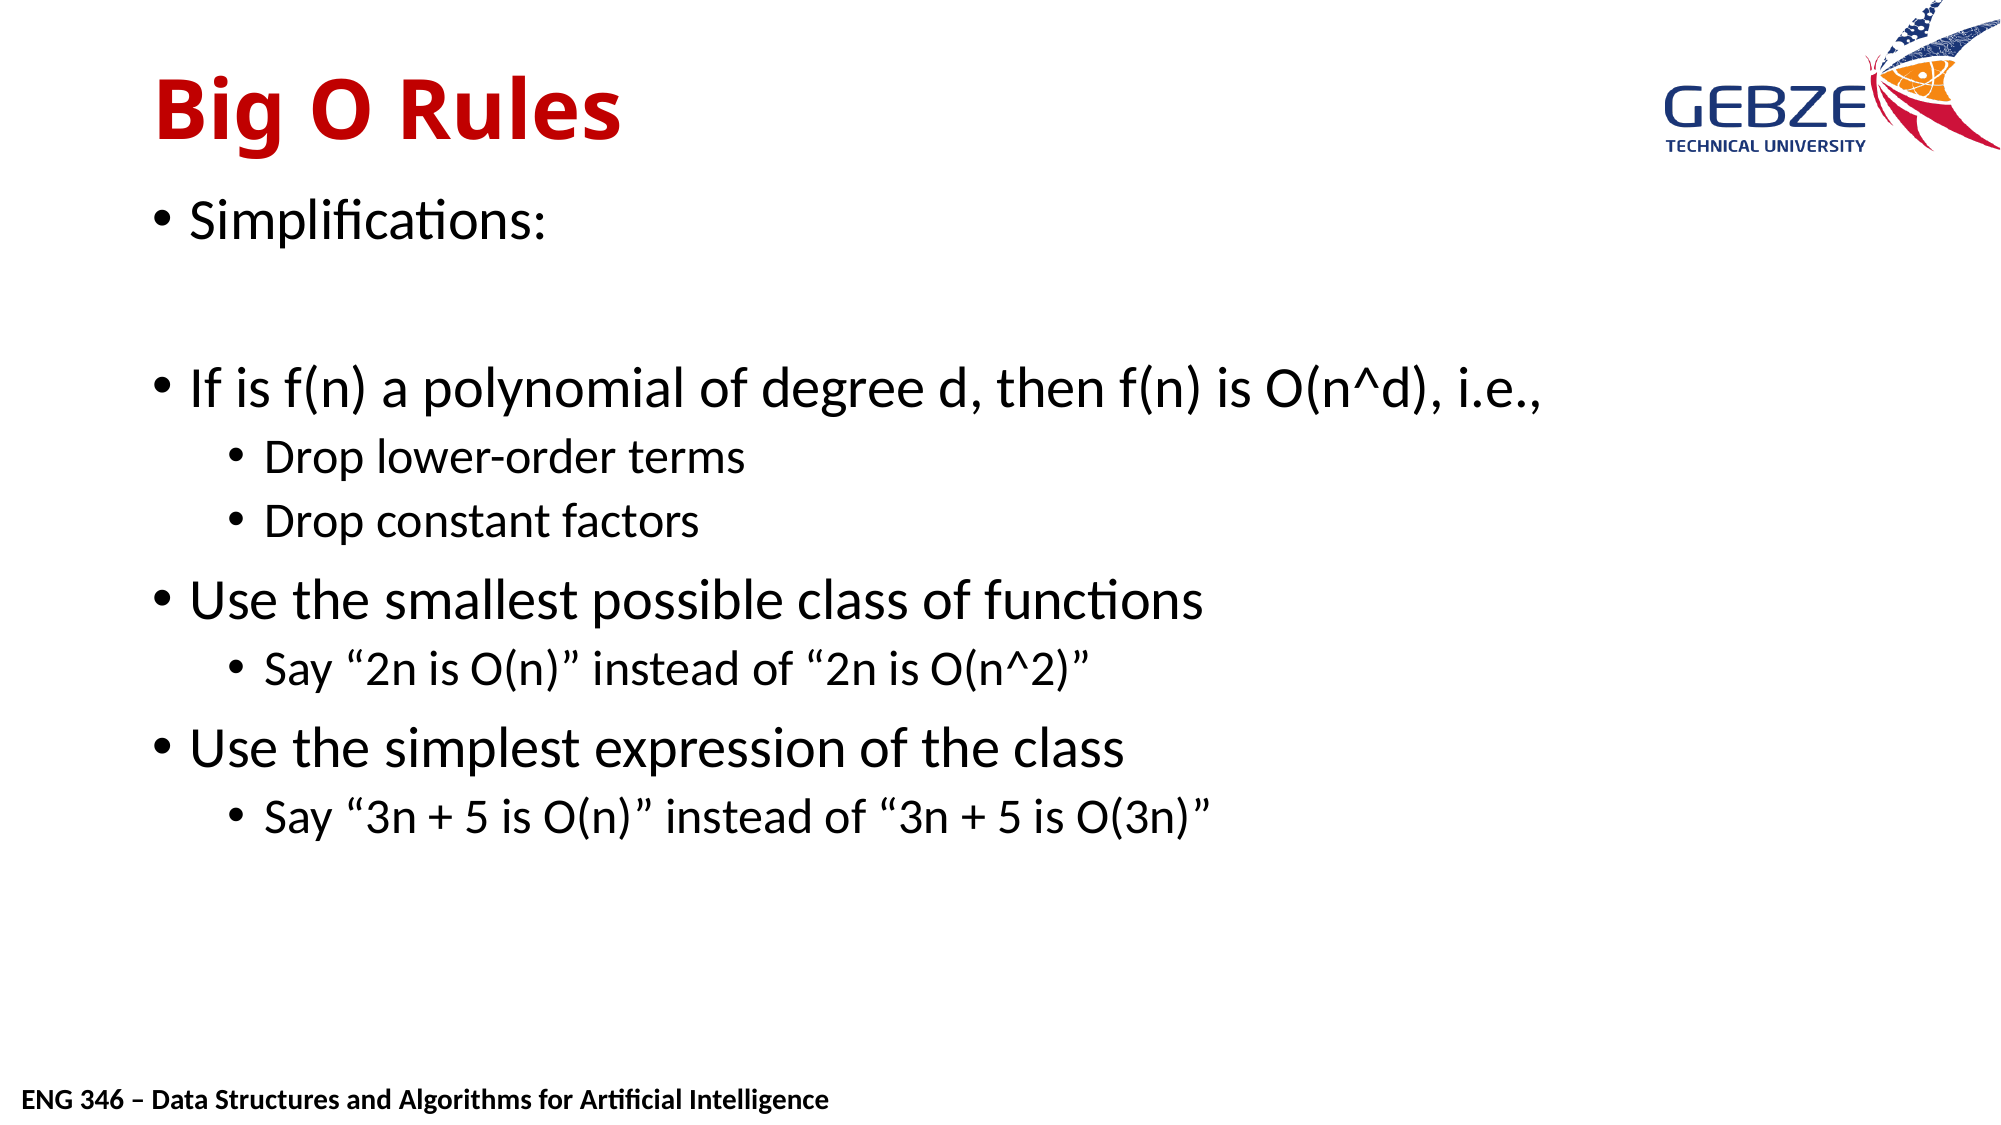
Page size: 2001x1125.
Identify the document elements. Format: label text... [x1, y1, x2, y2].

list Simplifications: If is f(n) a polynomial of degree d, then f(n) is O(n^d), i.e., Drop lower-order terms Drop constant factors Use the smallest possible class of functions Say “2n is O(n)” instead of “2n is O(n^2)” Use the simplest expression of the class Say “3n + 5 is O(n)” instead of “3n + 5 is O(3n)” [137, 181, 1863, 1013]
picture [1665, 0, 2001, 152]
title Big Ο Rules [137, 59, 1863, 166]
